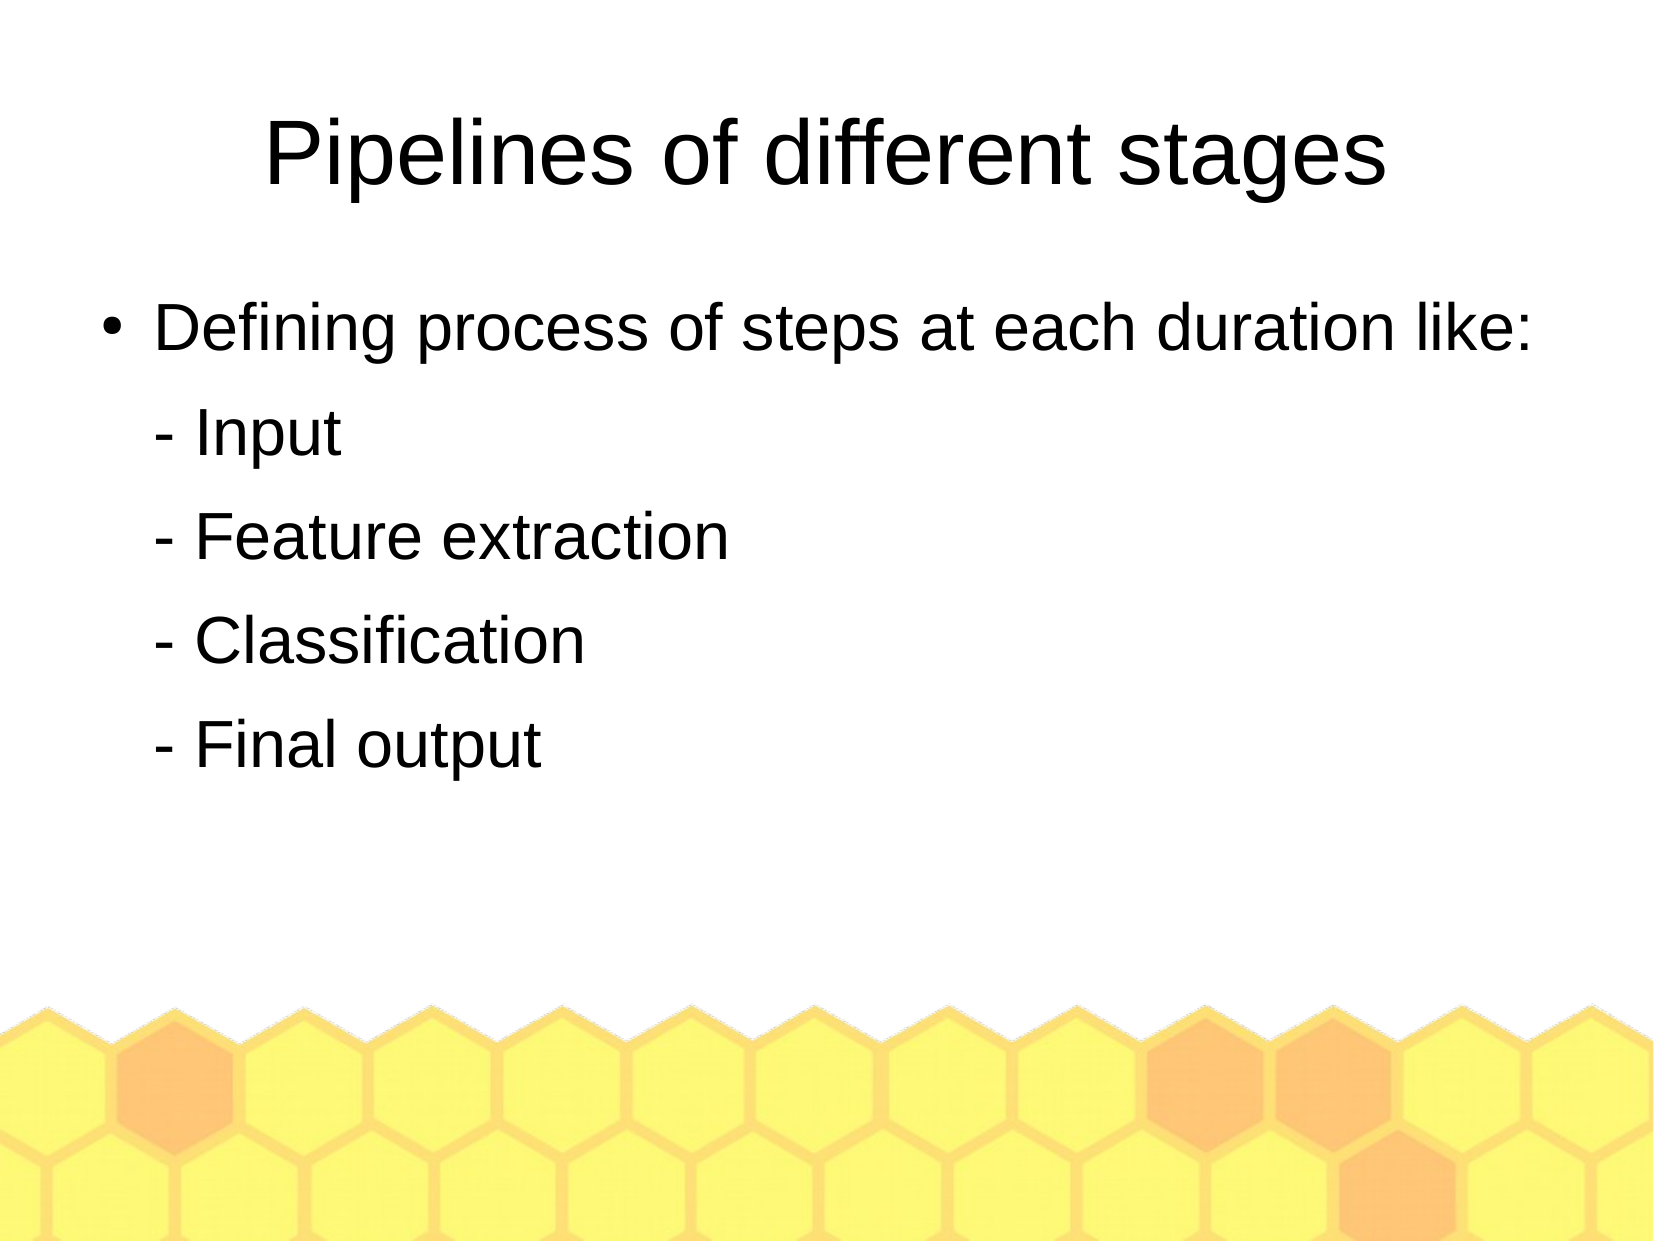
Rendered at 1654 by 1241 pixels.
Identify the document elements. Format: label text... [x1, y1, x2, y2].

list Defining process of steps at each duration like: - Input - Feature extraction - Classification - Final output [82, 290, 1571, 1010]
picture [0, 1001, 1654, 1241]
title Pipelines of different stages [82, 49, 1571, 257]
